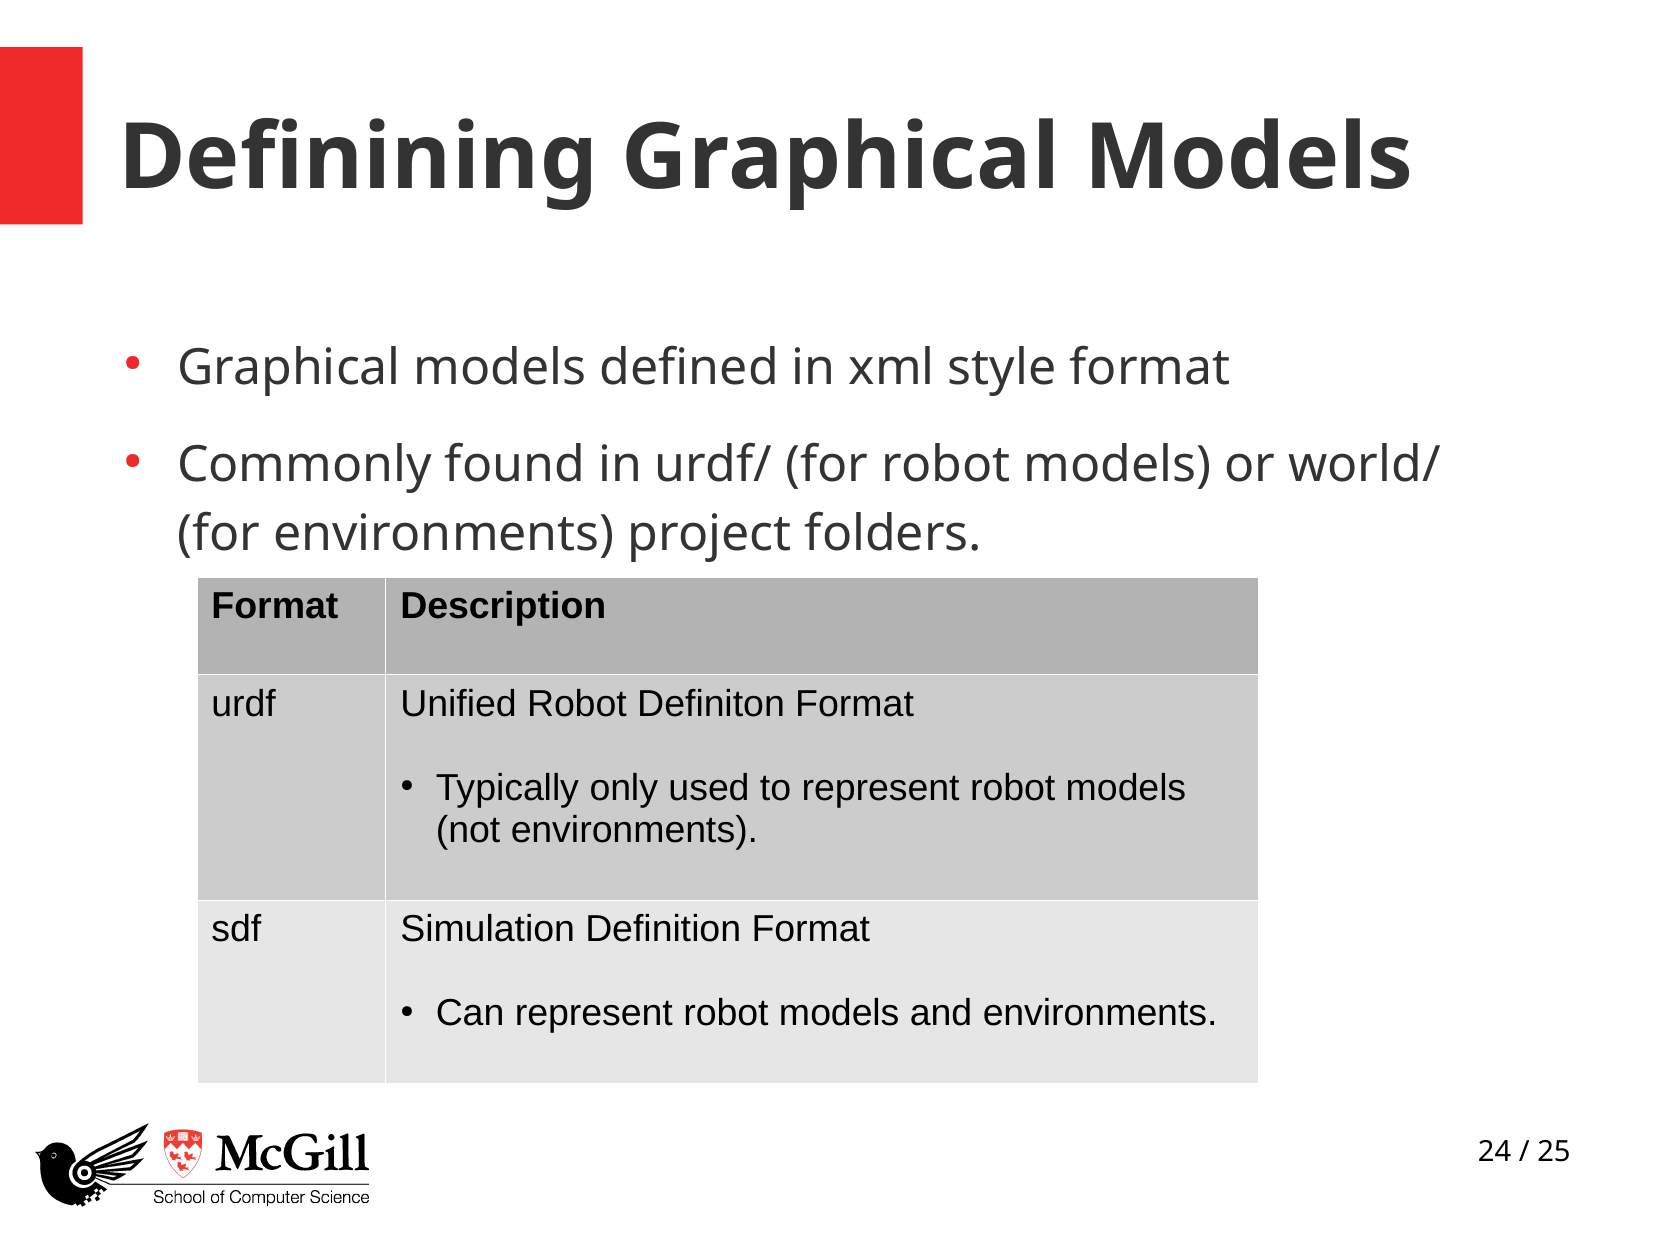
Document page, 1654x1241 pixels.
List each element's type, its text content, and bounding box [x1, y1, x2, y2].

table_header Description [386, 578, 1258, 674]
table_cell Simulation Definition Format Can represent robot models and environments. [386, 901, 1258, 1083]
table_header Format [198, 578, 385, 674]
table_cell Unified Robot Definiton Format Typically only used to represent robot models (not environments). [386, 675, 1258, 900]
table_cell sdf [198, 901, 385, 1083]
table_cell urdf [198, 675, 385, 900]
list Graphical models defined in xml style format Commonly found in urdf/ (for robot models) or world/ (for environments) project folders. [106, 330, 1524, 554]
picture [35, 1110, 369, 1216]
title Definining Graphical Models [118, 45, 1571, 260]
